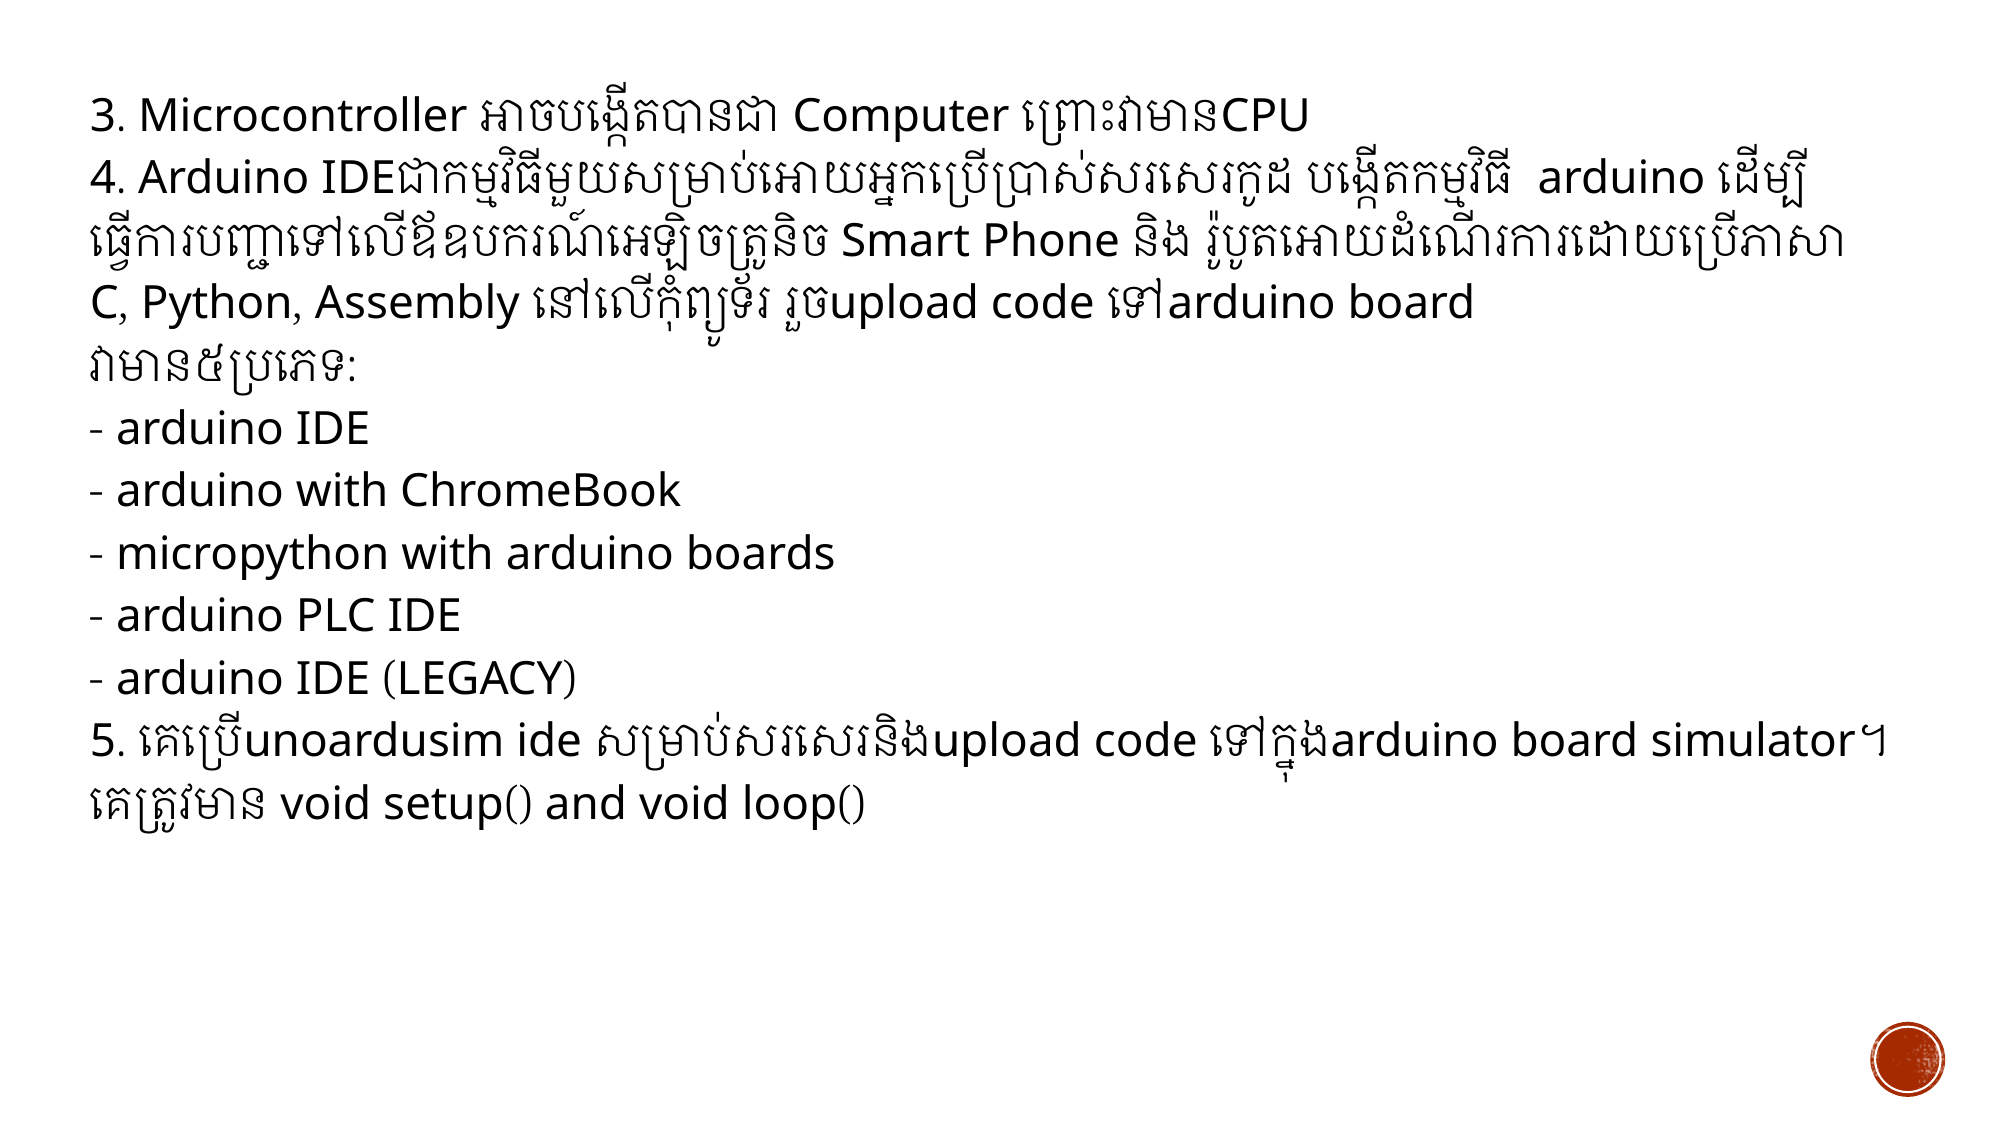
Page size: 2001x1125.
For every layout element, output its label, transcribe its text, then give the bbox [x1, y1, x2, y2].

picture [1870, 1022, 1946, 1097]
text_box 3. Microcontroller អាចបង្កើតបានជា Computer ព្រេាះវាមានCPU 4. Arduino IDEជាកម្មវិធីមួយសម្រាប់អោយអ្នកប្រើប្រាស់សរសេរកូដ បង្កើតកម្មវិធី arduino ដើម្បីធ្វើការបញ្ជាទៅលើឪឧបករណ៍អេឡិចត្រូនិច Smart Phone និង រ៉ូបូតអោយដំណើរការដោយប្រើភាសា C, Python, Assembly នៅលើកុំព្យូទ័រ រួចupload code ទៅarduino board វាមាន៥ប្រភេទ: - arduino IDE - arduino with ChromeBook - micropython with arduino boards - arduino PLC IDE - arduino IDE (LEGACY) 5. គេប្រើunoardusim ide សម្រាប់សរសេរនិងupload code ទៅក្នុងarduino board simulator។ គេត្រូវមាន void setup() and void loop() [75, 75, 1913, 1051]
picture [1877, 1029, 1939, 1091]
